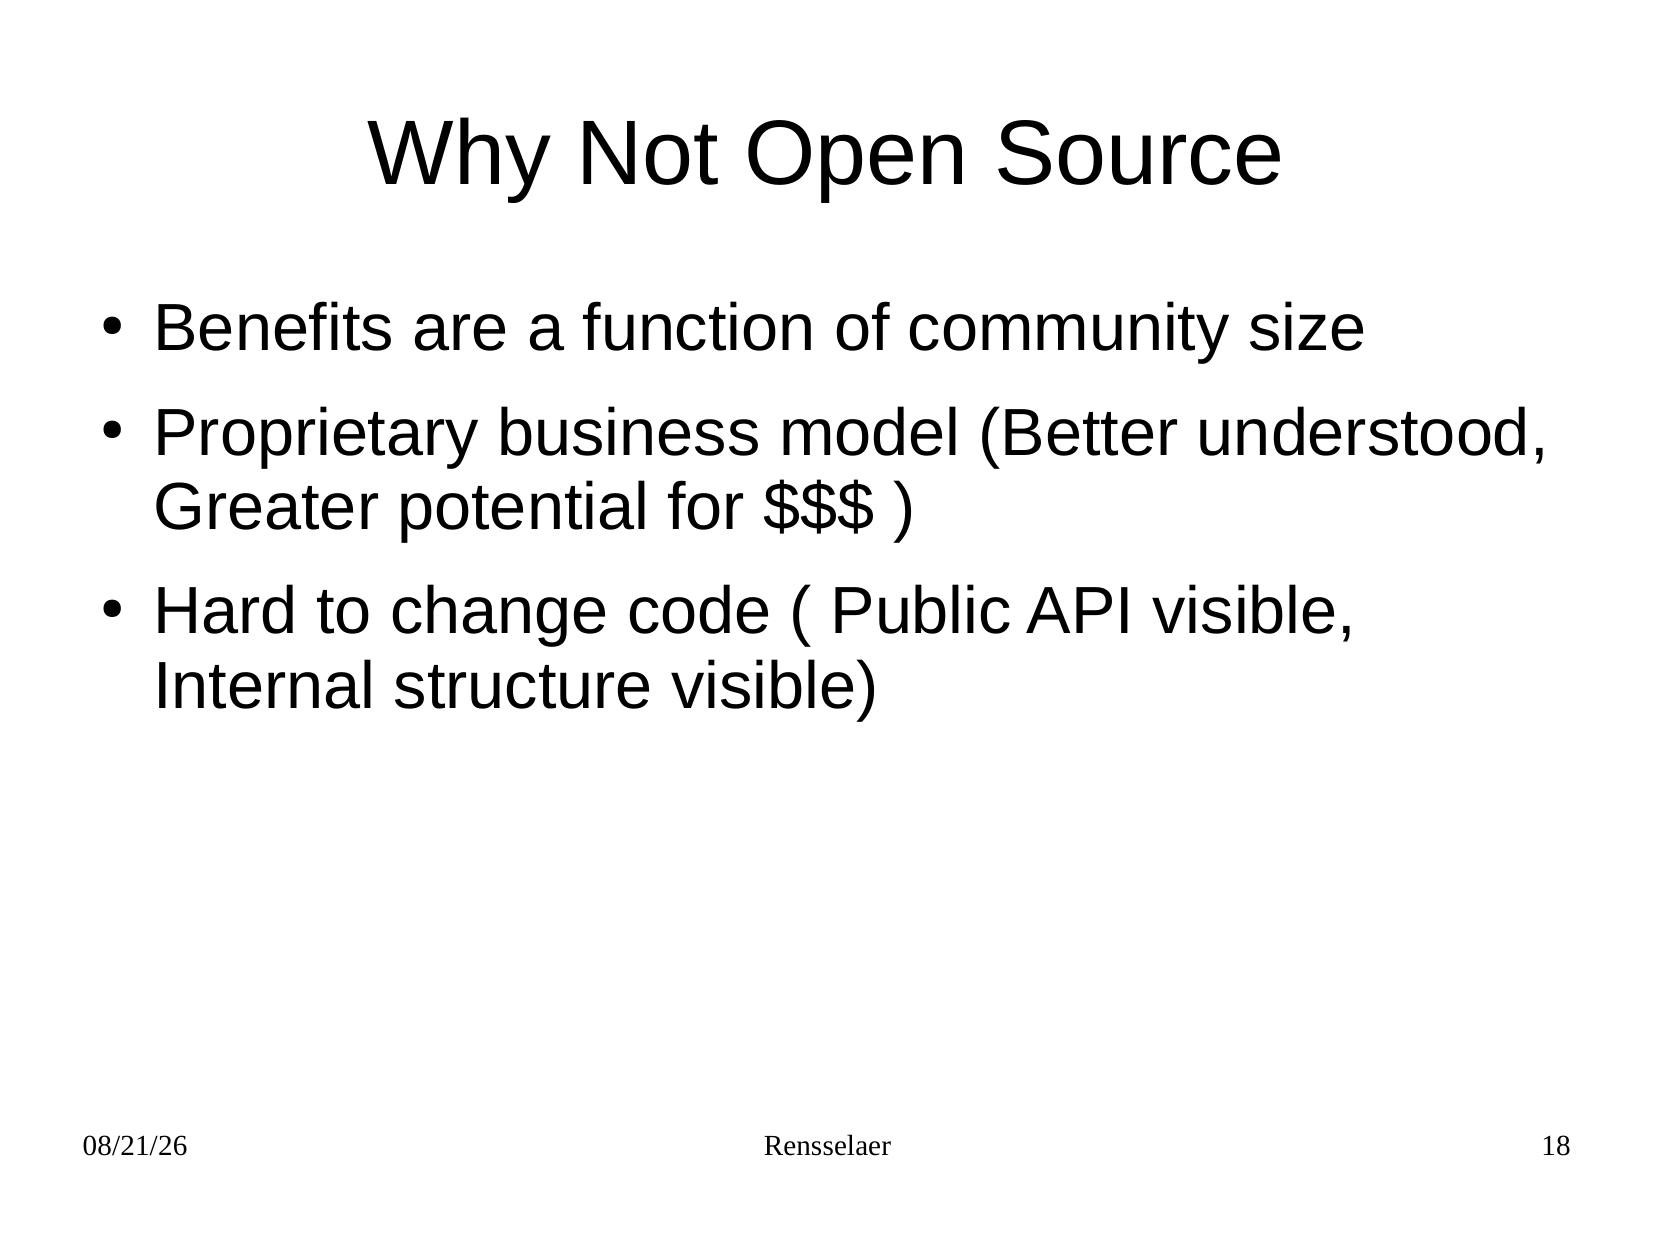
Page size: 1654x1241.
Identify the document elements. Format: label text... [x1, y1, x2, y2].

list Benefits are a function of community size Proprietary business model (Better understood, Greater potential for $$$ ) Hard to change code ( Public API visible, Internal structure visible) [82, 290, 1571, 1010]
title Why Not Open Source [82, 49, 1571, 257]
